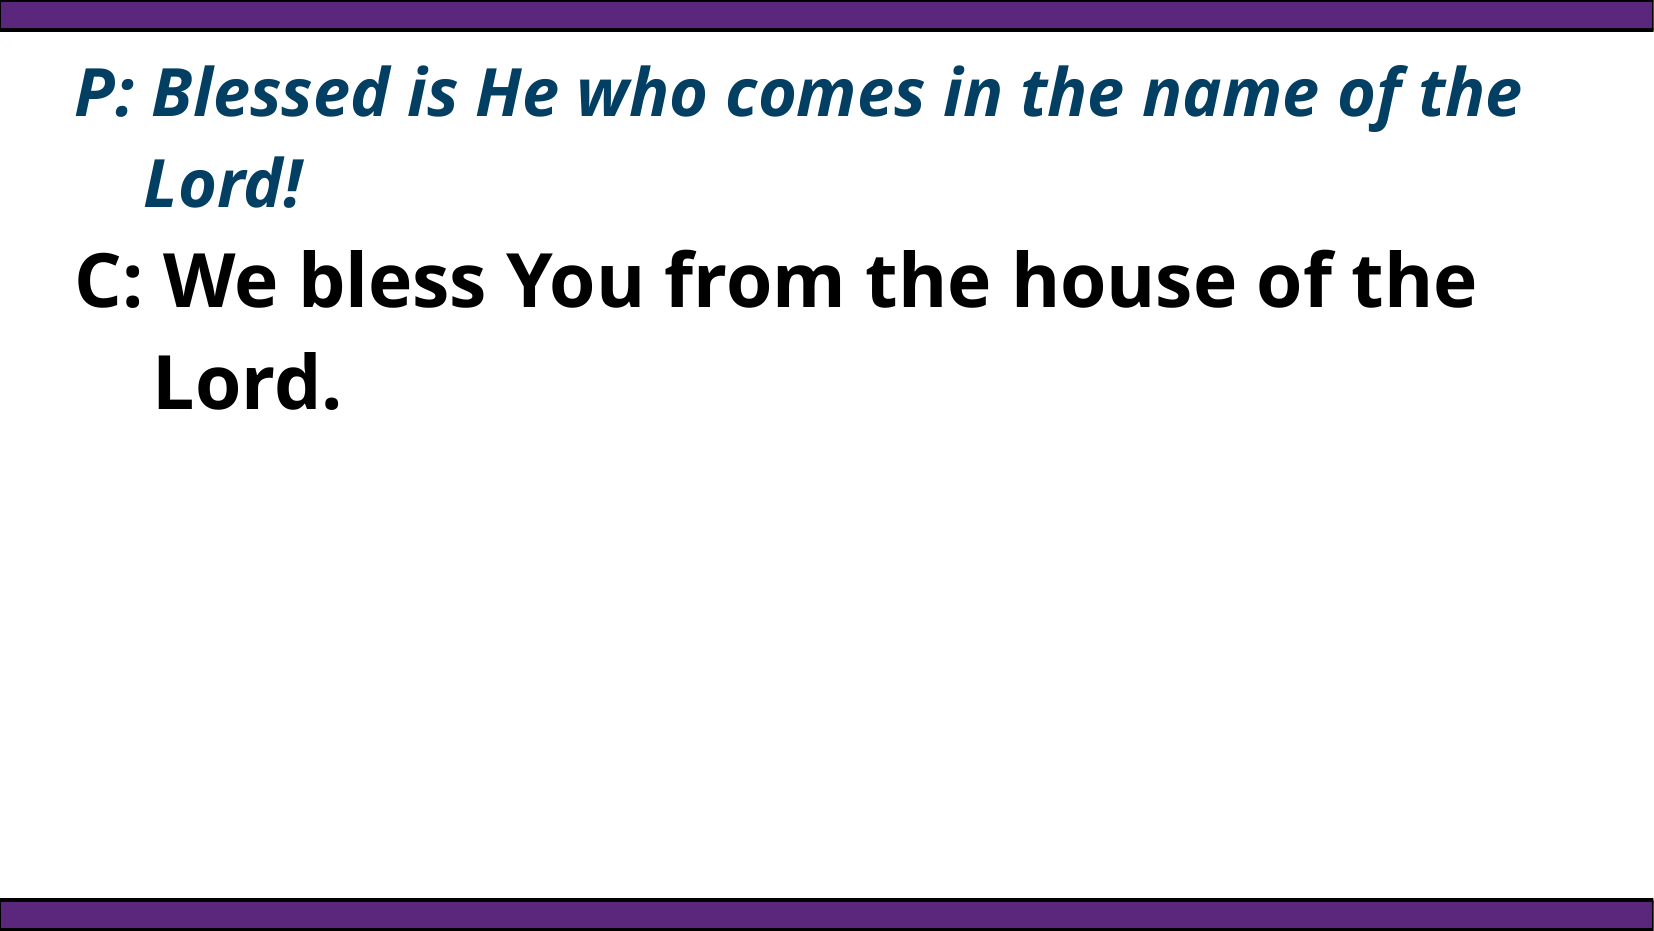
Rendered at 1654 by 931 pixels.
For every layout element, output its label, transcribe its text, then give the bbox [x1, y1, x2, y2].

picture [0, 31, 1654, 900]
text_box [0, 900, 1654, 931]
text_box [0, 0, 1654, 31]
text_box P: Blessed is He who comes in the name of the Lord! C: We bless You from the house of the Lord. [60, 38, 1593, 431]
